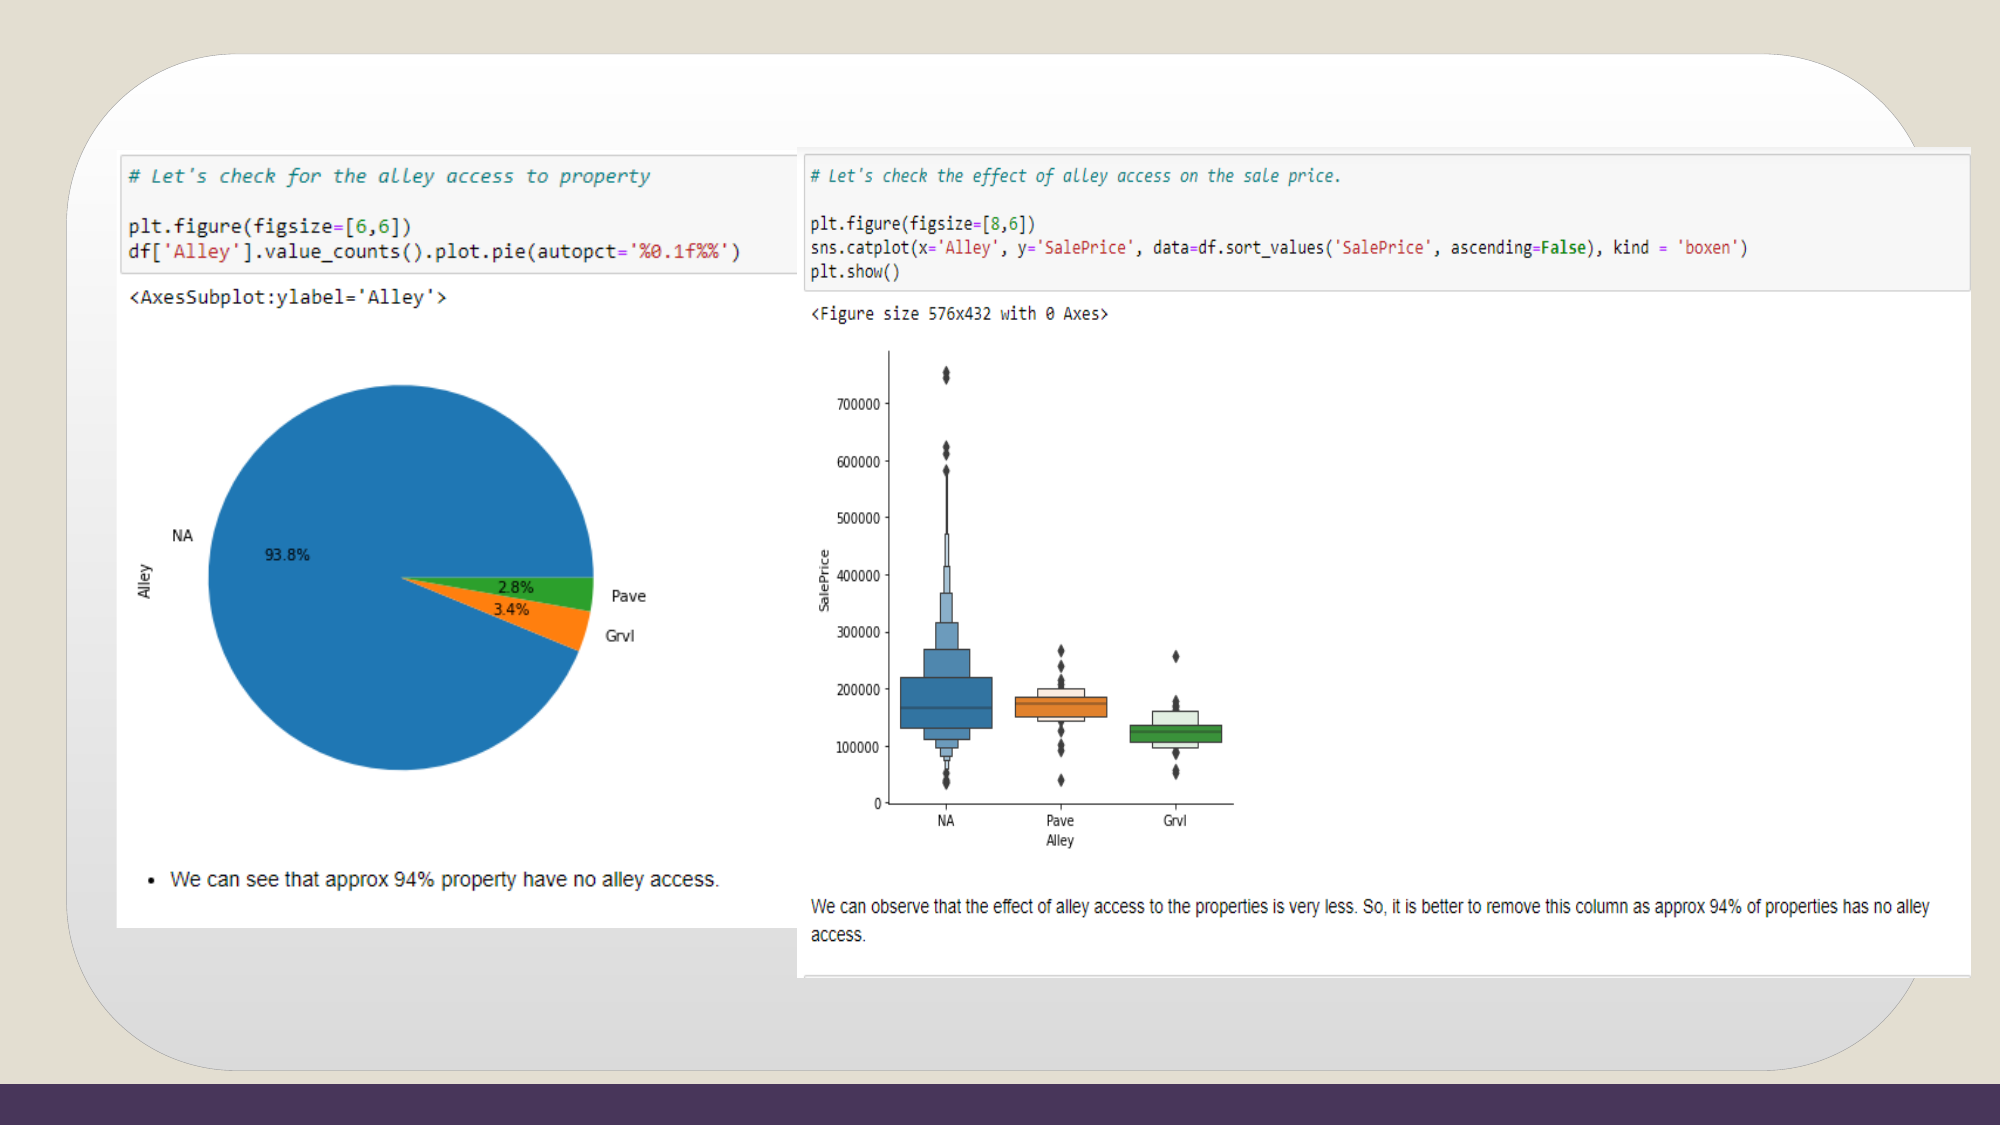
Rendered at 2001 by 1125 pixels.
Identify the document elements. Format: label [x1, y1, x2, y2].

picture [116, 147, 1971, 978]
text_box [0, 1084, 2000, 1125]
